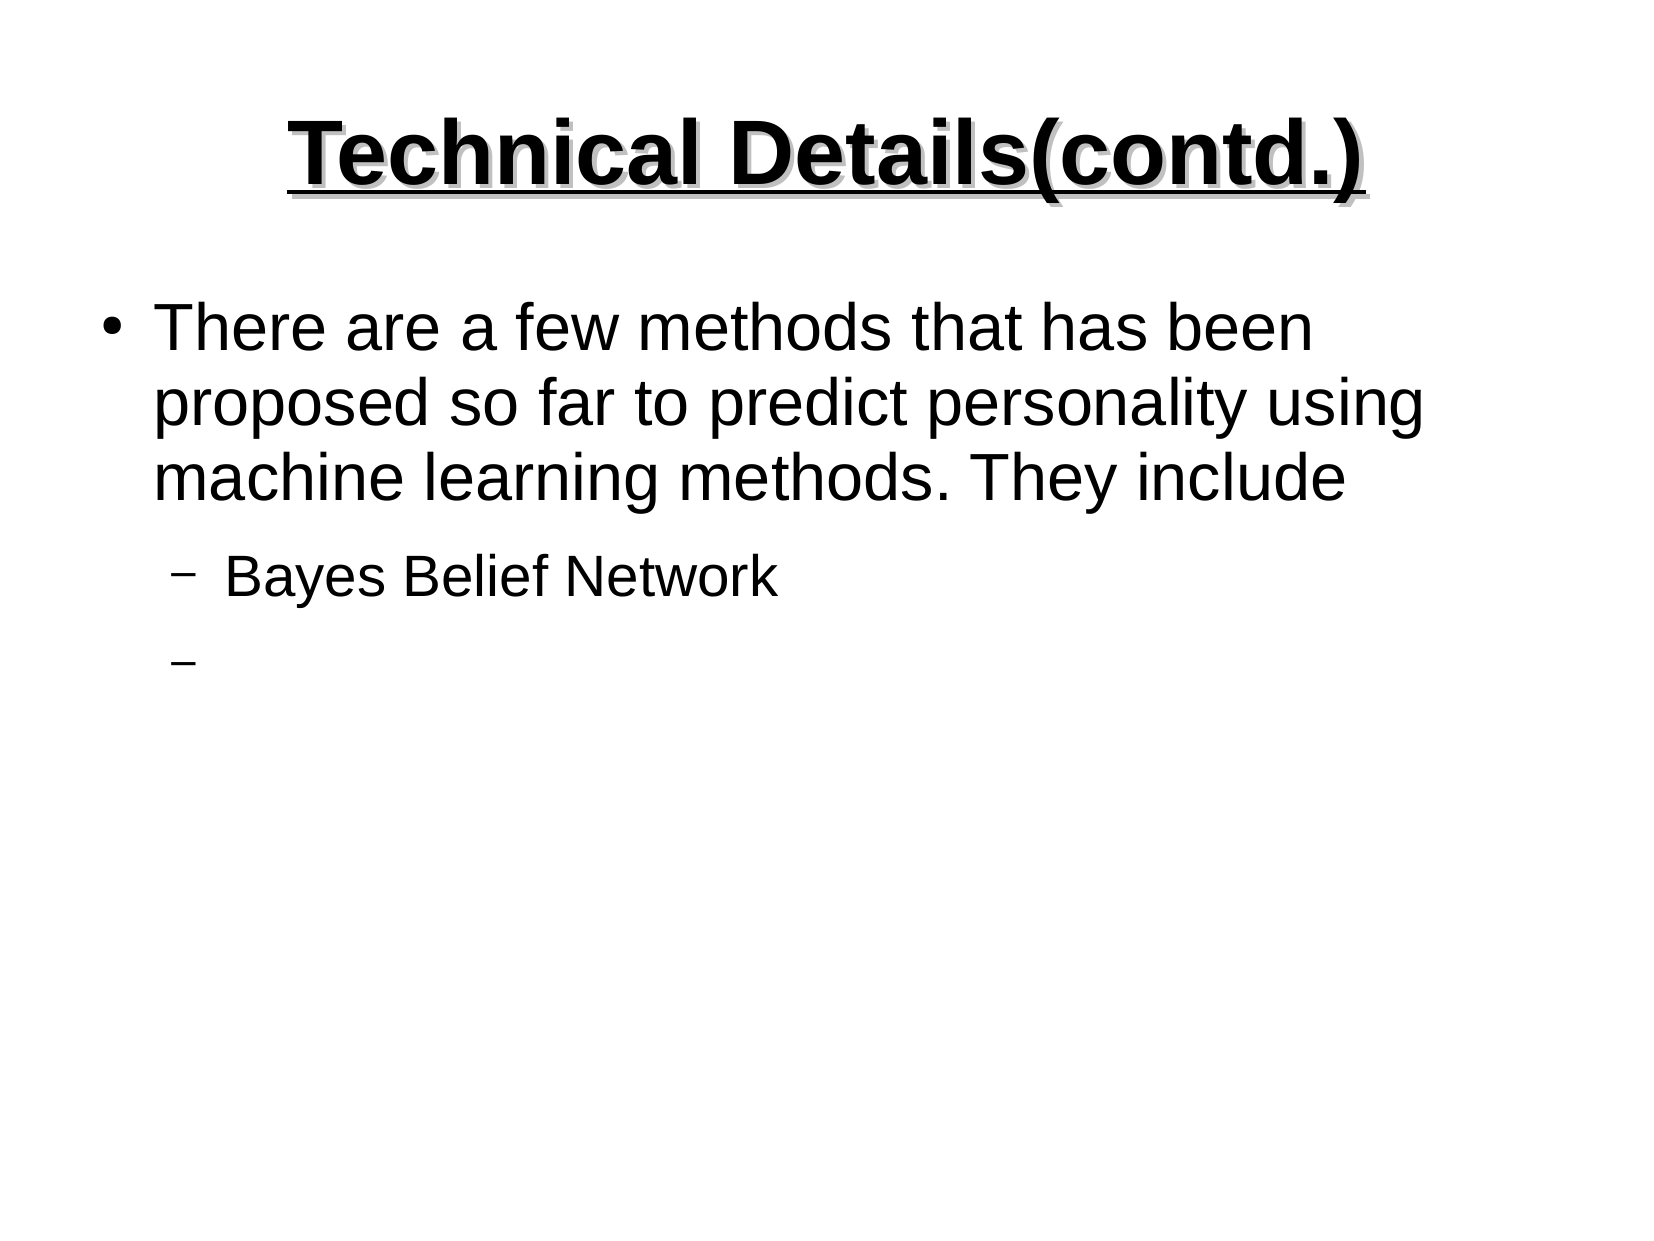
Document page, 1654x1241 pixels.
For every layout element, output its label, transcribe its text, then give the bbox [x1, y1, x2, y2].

title Technical Details(contd.) [82, 49, 1571, 257]
list There are a few methods that has been proposed so far to predict personality using machine learning methods. They include Bayes Belief Network [82, 290, 1571, 1010]
